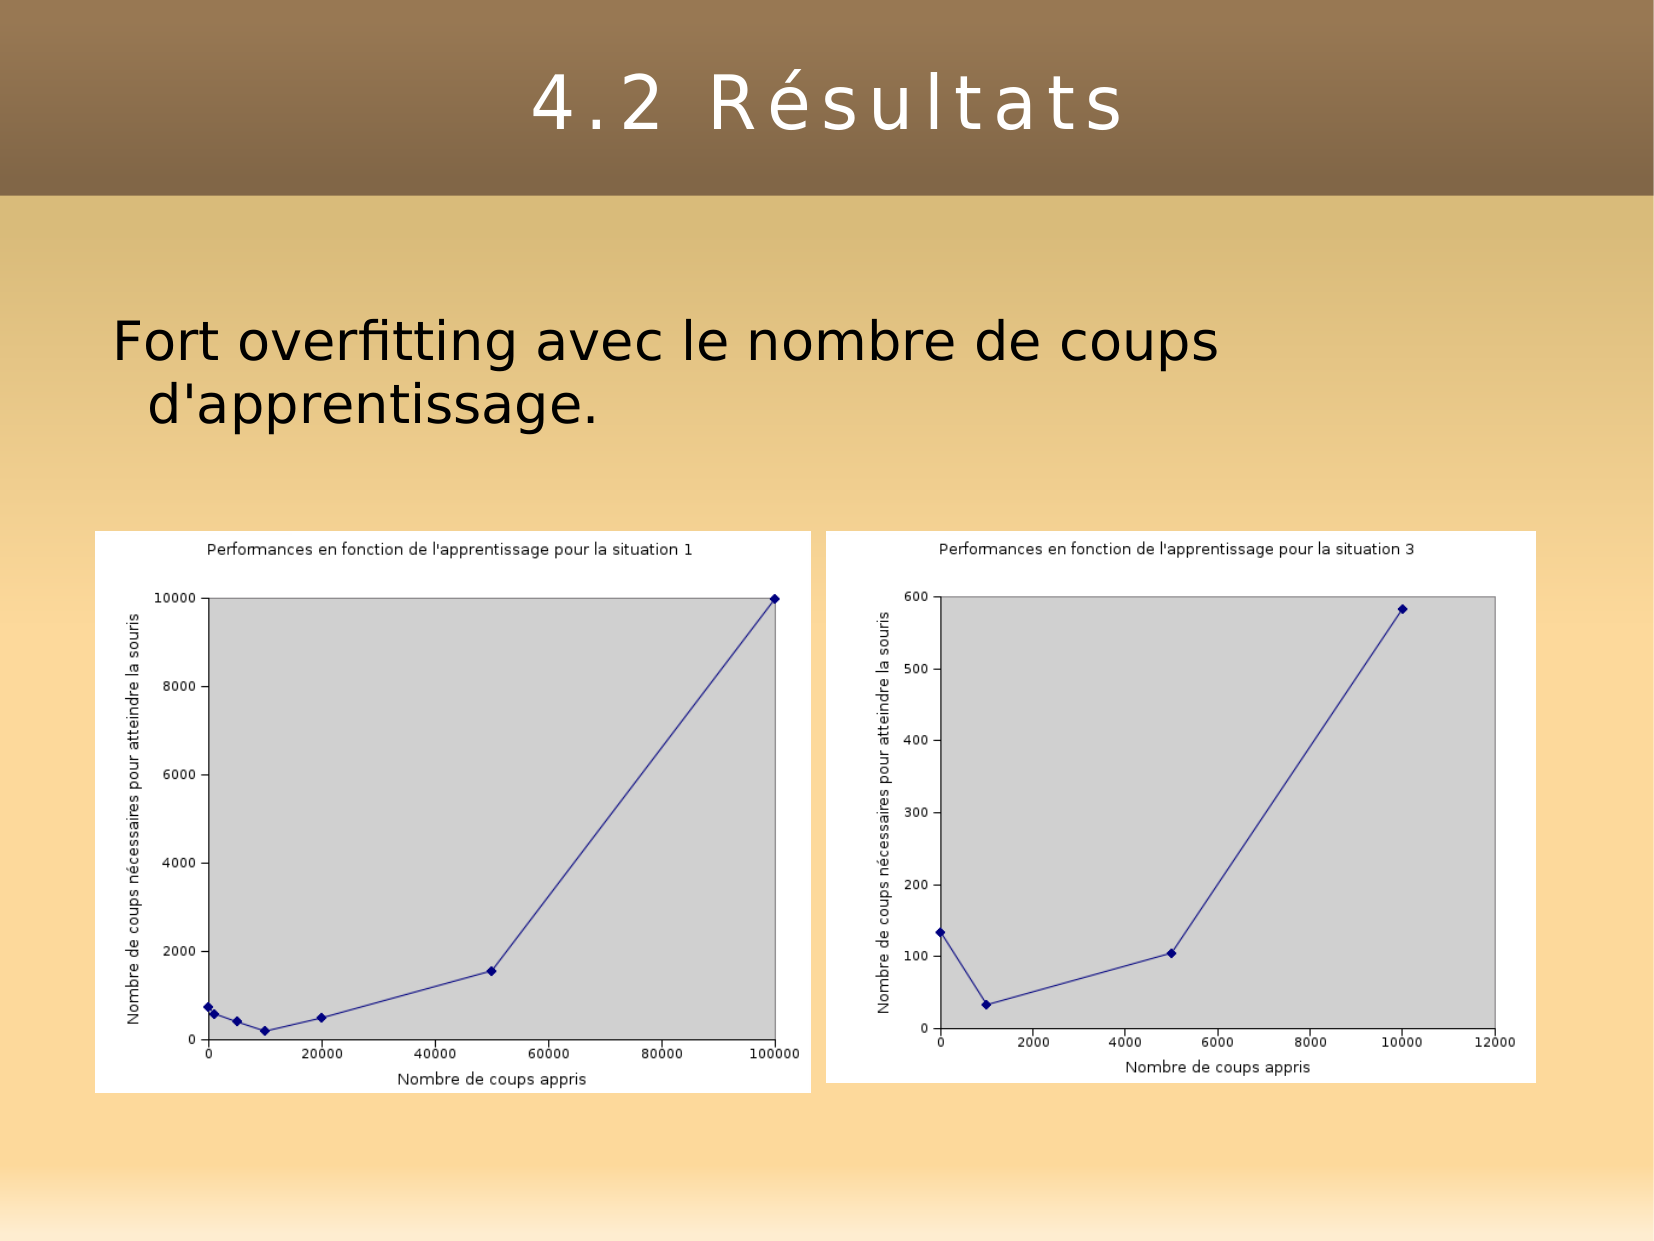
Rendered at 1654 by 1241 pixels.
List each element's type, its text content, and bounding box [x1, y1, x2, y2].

picture [0, 0, 1654, 1241]
title 4.2 Résultats [59, 29, 1595, 178]
subtitle Fort overfitting avec le nombre de coups d'apprentissage. [76, 274, 1565, 473]
